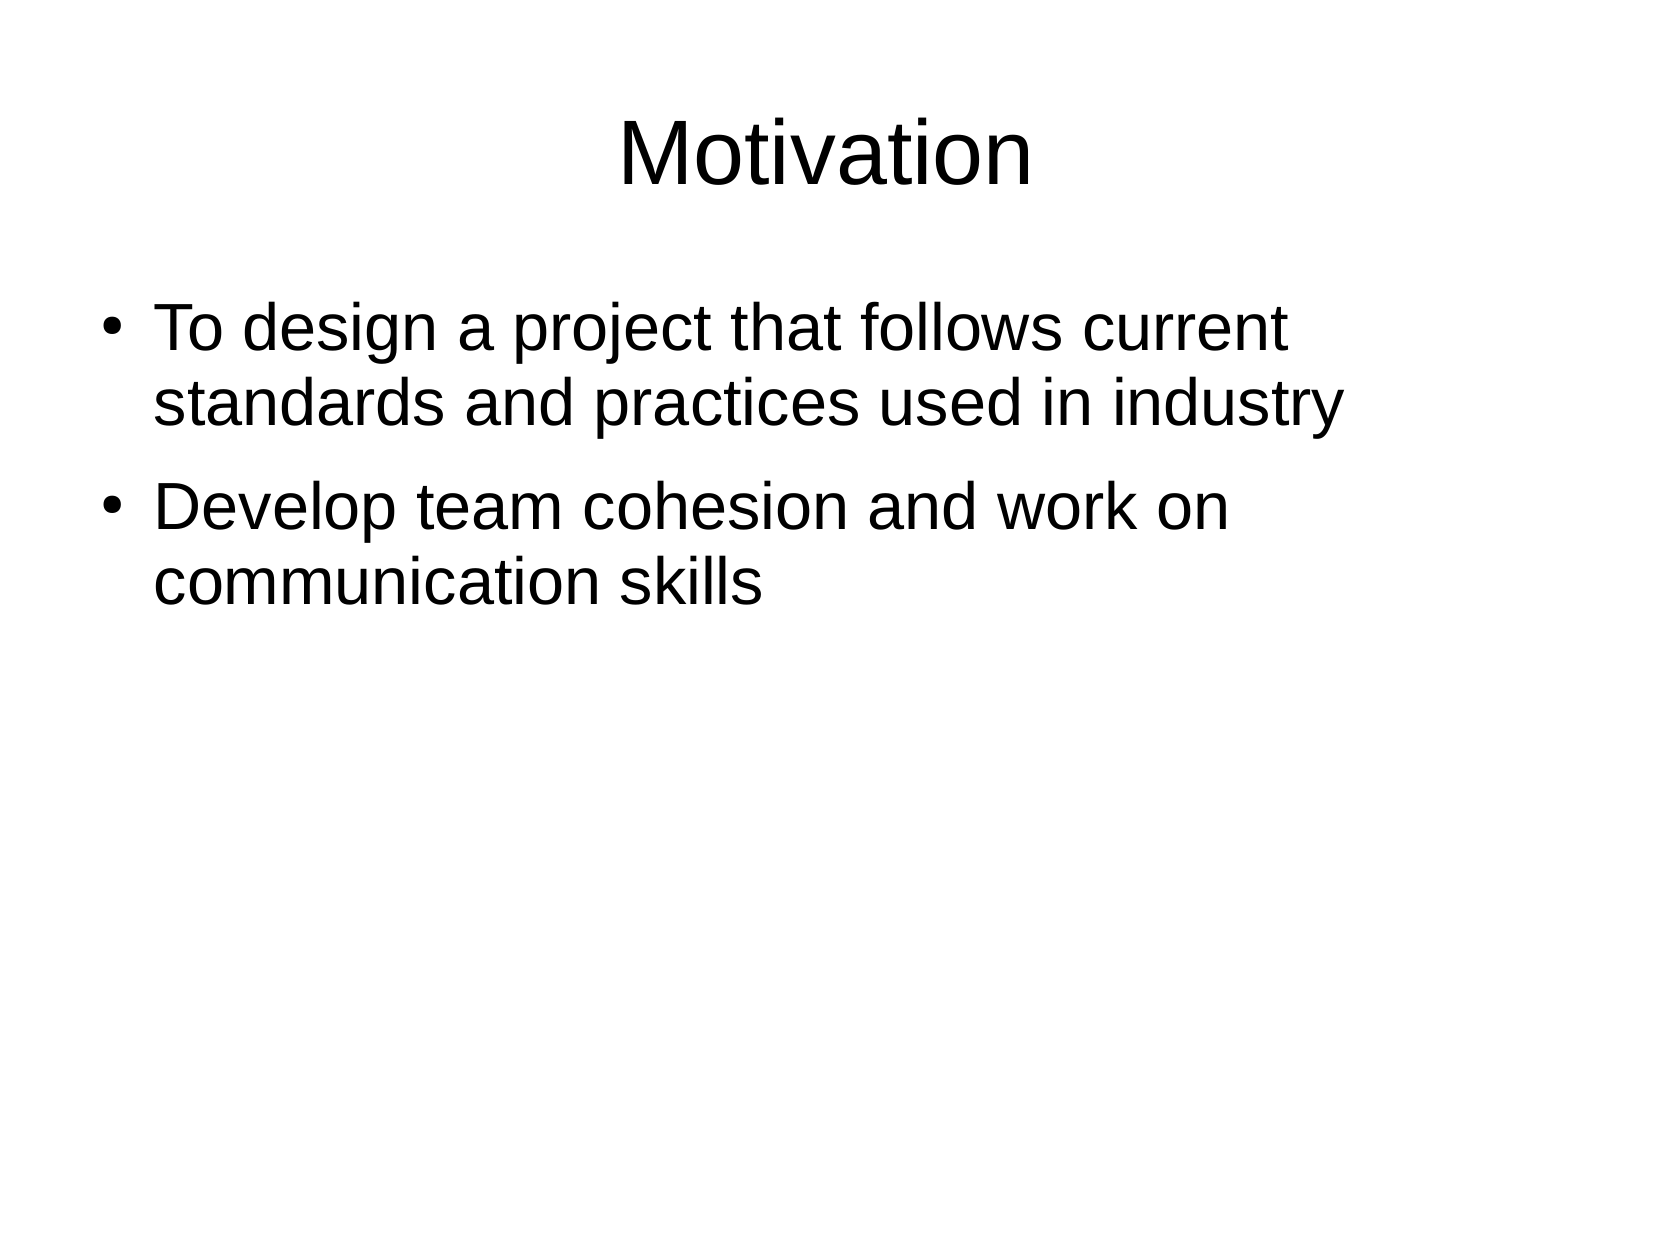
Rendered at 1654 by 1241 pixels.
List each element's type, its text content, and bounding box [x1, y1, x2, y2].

title Motivation [82, 49, 1571, 257]
list To design a project that follows current standards and practices used in industry Develop team cohesion and work on communication skills [82, 290, 1538, 1010]
